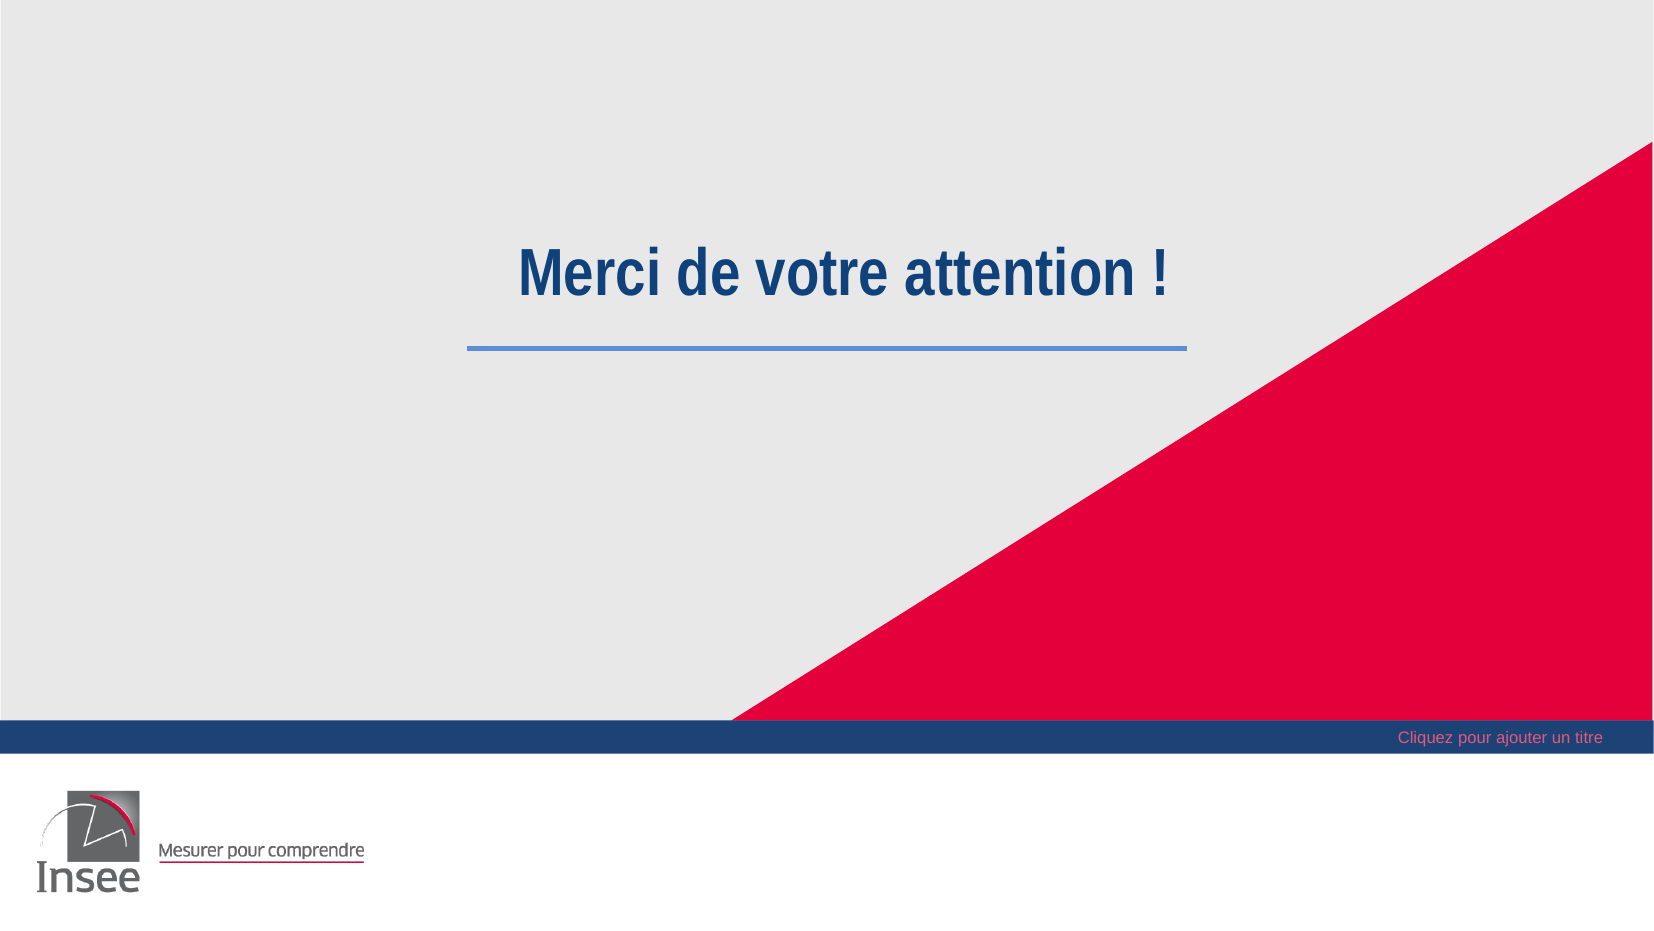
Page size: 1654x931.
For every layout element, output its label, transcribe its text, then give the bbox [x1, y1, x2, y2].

list [460, 372, 1193, 680]
picture [31, 755, 364, 897]
title Merci de votre attention ! [271, 118, 1418, 426]
text_box Cliquez pour ajouter un titre [732, 720, 1619, 755]
